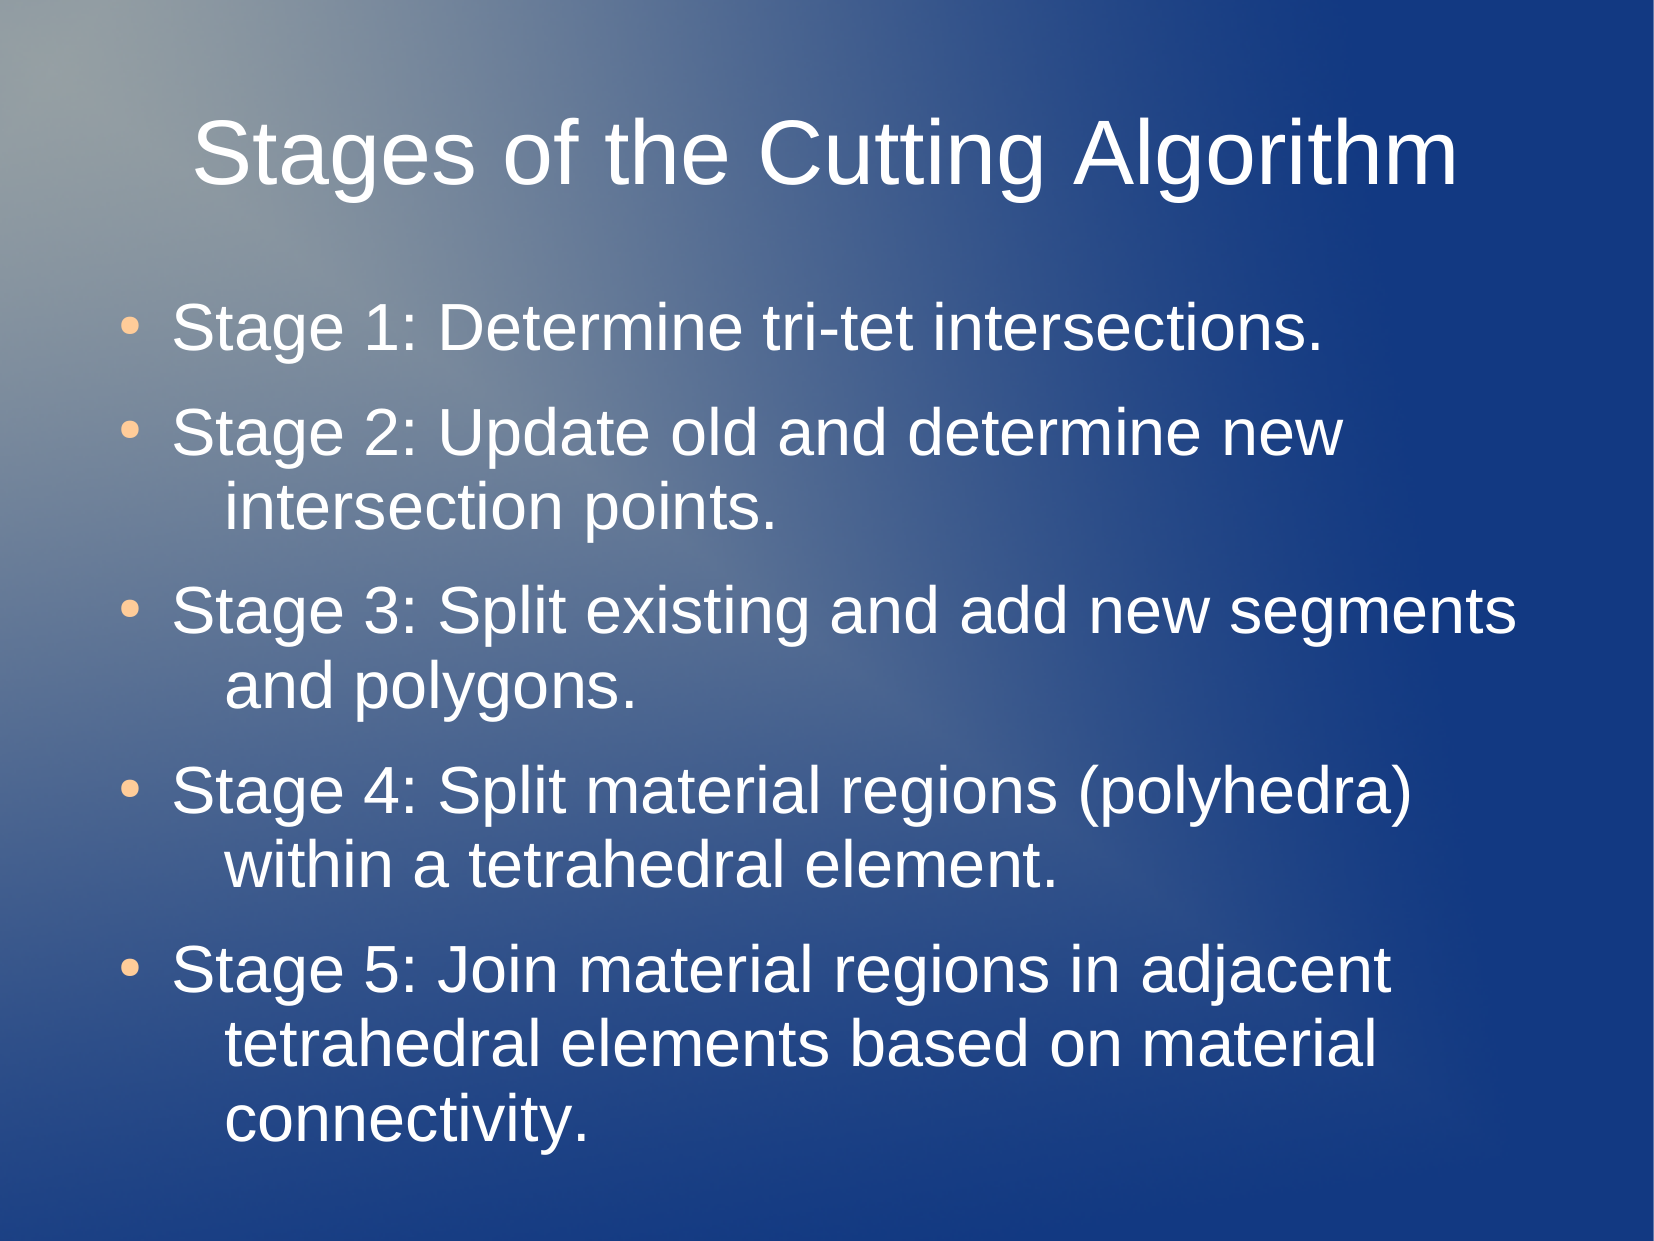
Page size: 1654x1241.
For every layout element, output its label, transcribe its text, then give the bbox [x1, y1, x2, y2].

title Stages of the Cutting Algorithm [82, 56, 1571, 250]
picture [0, 0, 1654, 1241]
list Stage 1: Determine tri-tet intersections. Stage 2: Update old and determine new intersection points. Stage 3: Split existing and add new segments and polygons. Stage 4: Split material regions (polyhedra) within a tetrahedral element. Stage 5: Join material regions in adjacent tetrahedral elements based on material connectivity. [82, 290, 1571, 1157]
